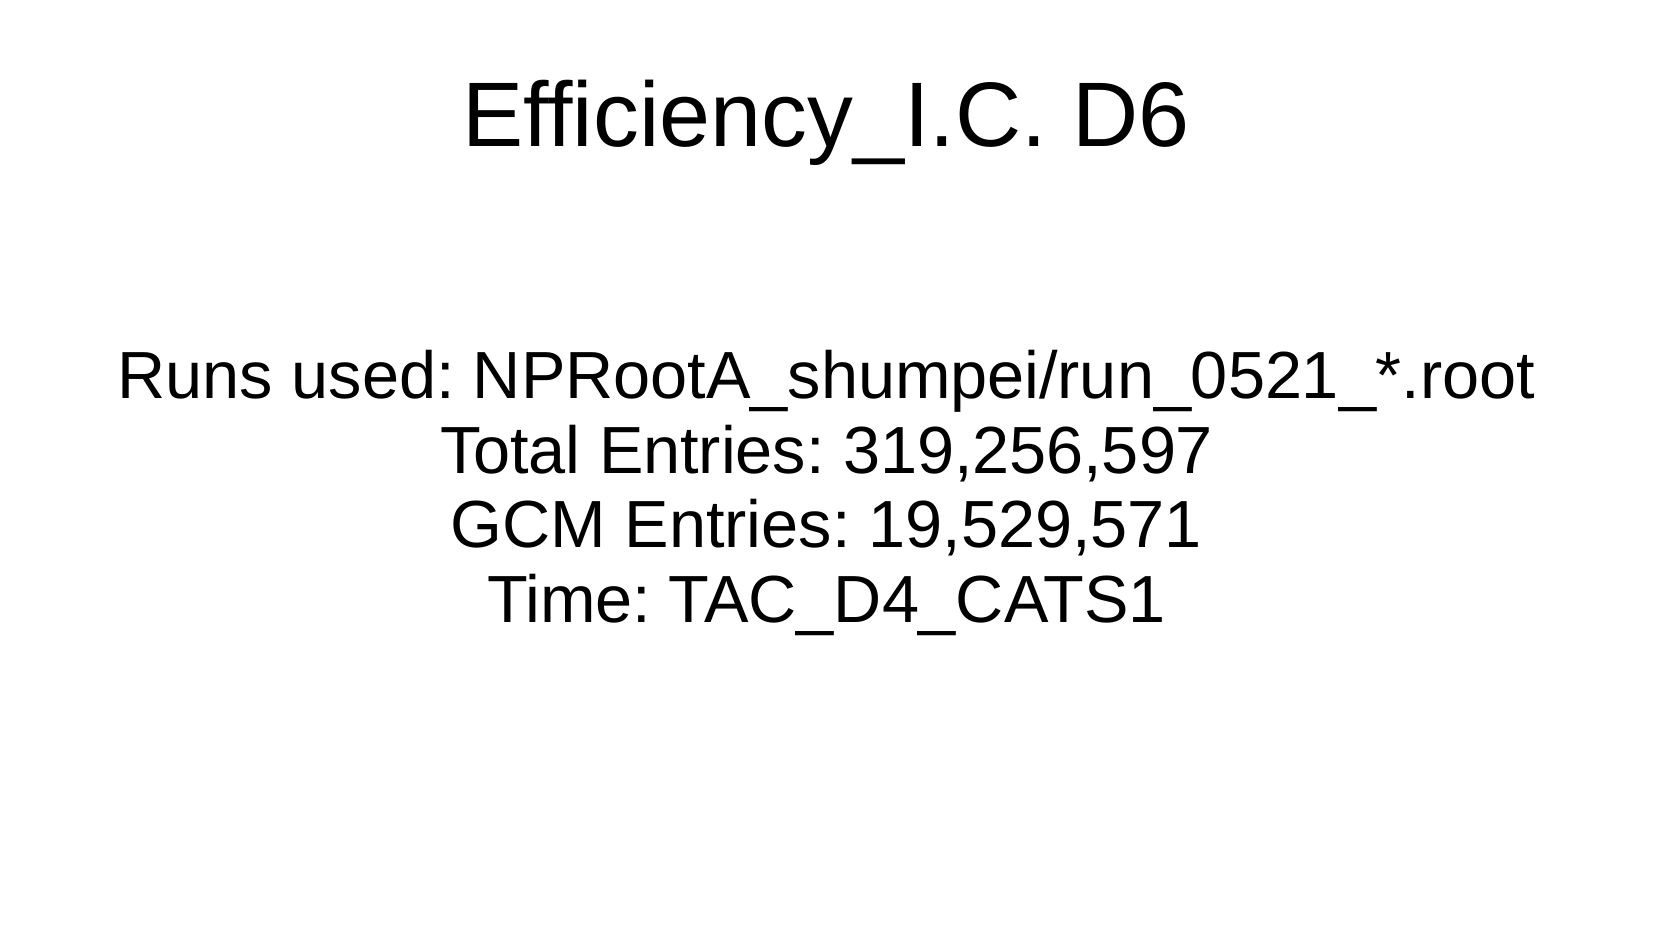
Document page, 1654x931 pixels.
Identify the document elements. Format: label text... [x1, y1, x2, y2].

subtitle Runs used: NPRootA_shumpei/run_0521_*.root Total Entries: 319,256,597 GCM Entries: 19,529,571 Time: TAC_D4_CATS1 [82, 217, 1571, 758]
title Efficiency_I.C. D6 [82, 37, 1571, 193]
